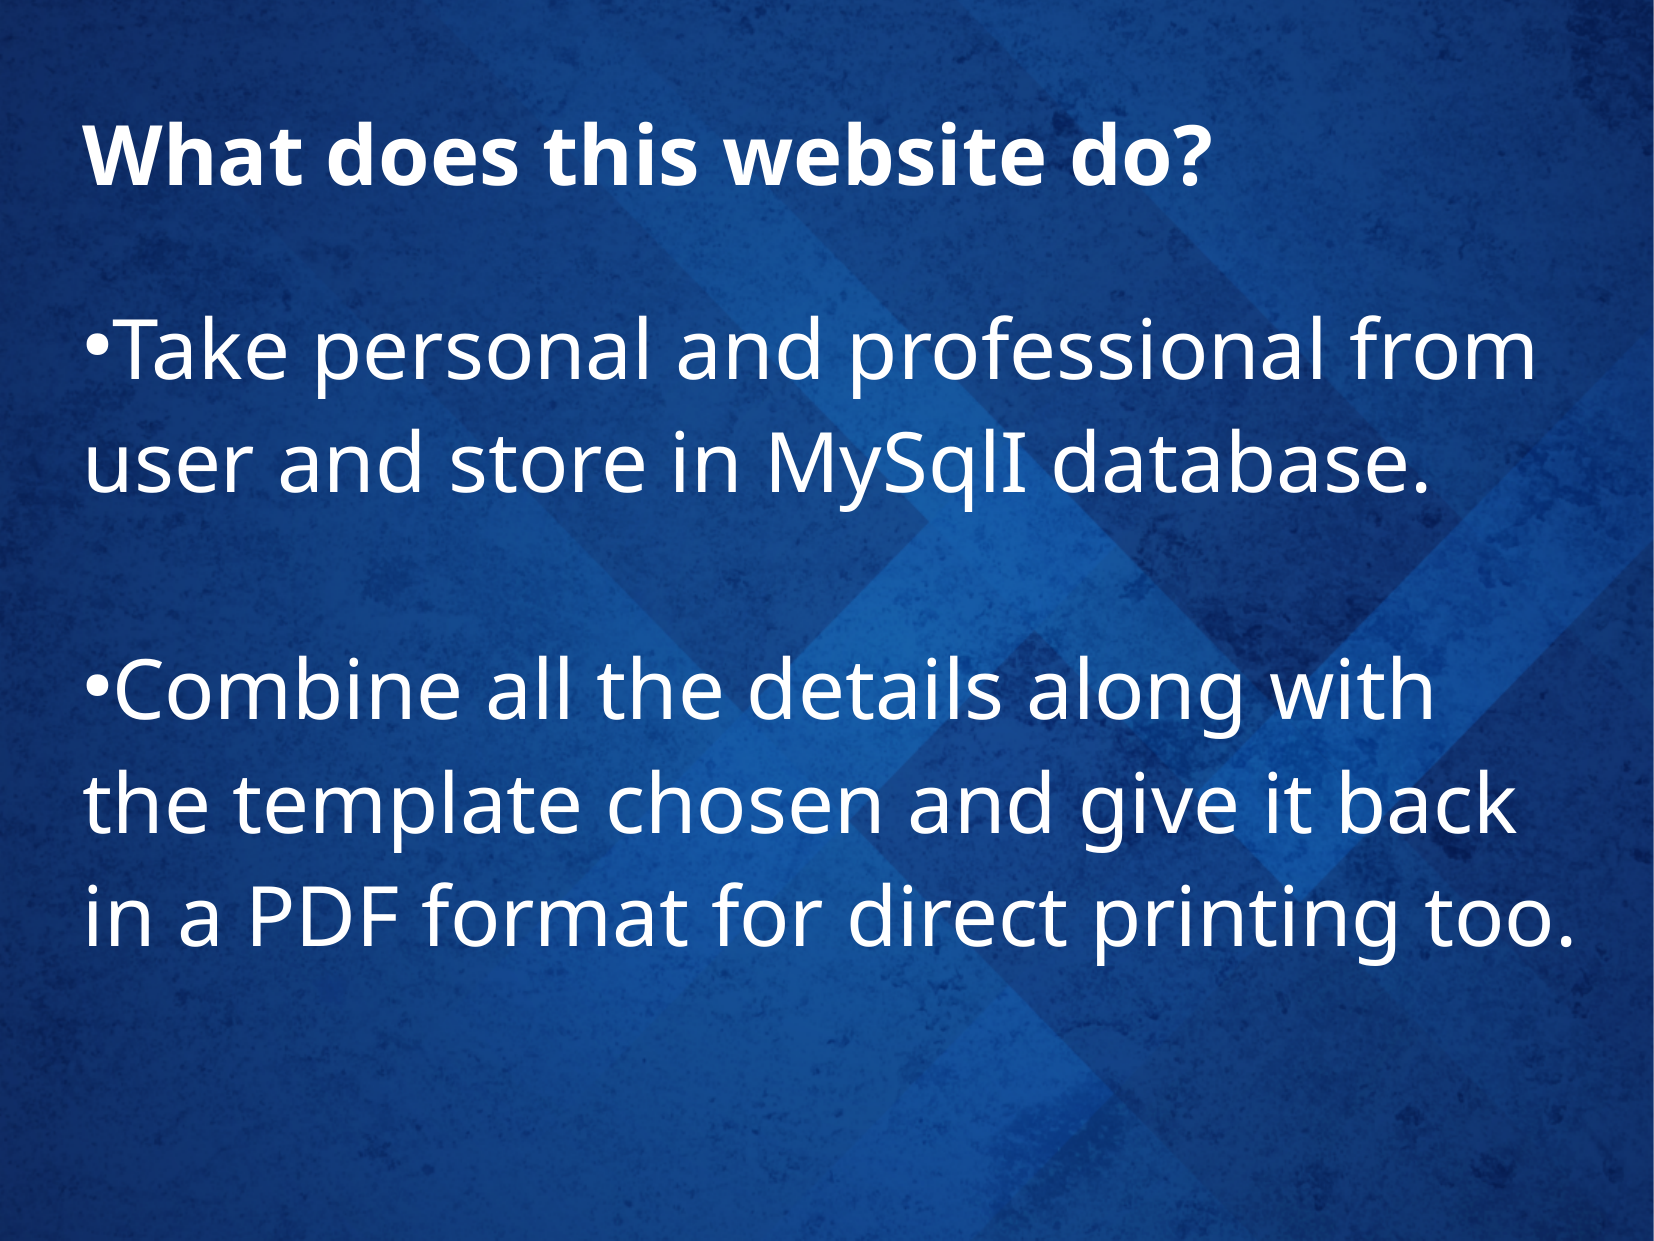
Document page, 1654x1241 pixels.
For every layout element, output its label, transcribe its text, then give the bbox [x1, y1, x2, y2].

subtitle Take personal and professional from user and store in MySqlI database. Combine all the details along with the template chosen and give it back in a PDF format for direct printing too. [82, 290, 1583, 1158]
picture [0, 0, 1654, 1241]
title What does this website do? [82, 49, 1571, 257]
